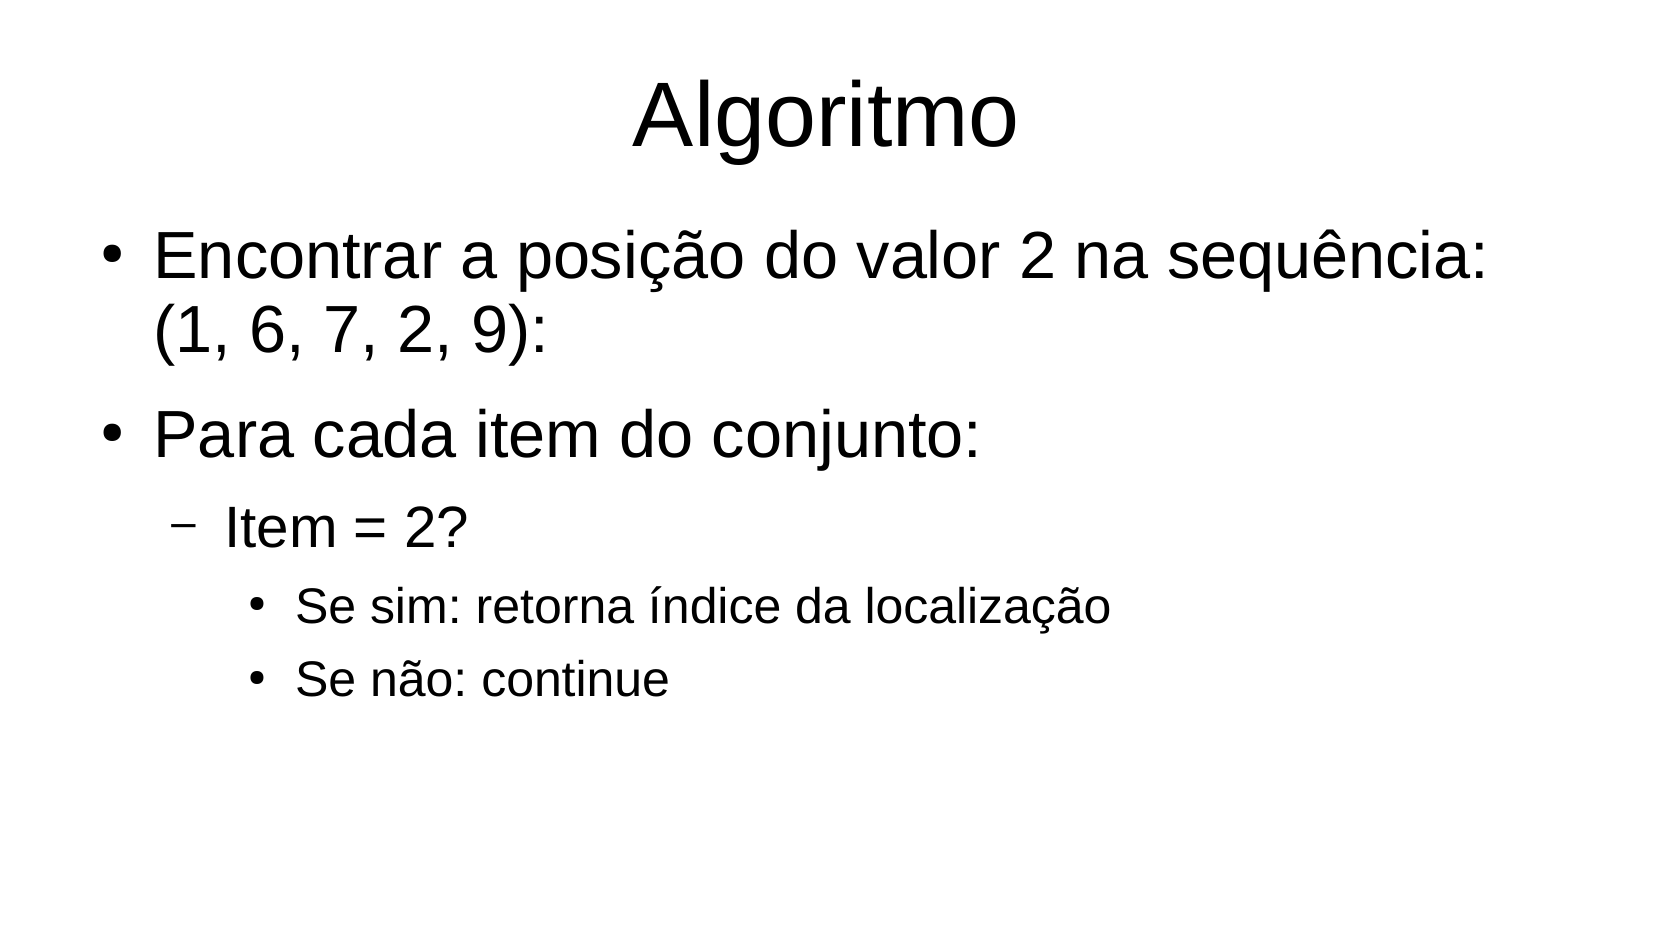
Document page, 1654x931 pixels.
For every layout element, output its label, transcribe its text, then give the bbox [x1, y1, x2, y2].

title Algoritmo [82, 37, 1571, 193]
list Encontrar a posição do valor 2 na sequência: (1, 6, 7, 2, 9): Para cada item do conjunto: Item = 2? Se sim: retorna índice da localização Se não: continue [82, 217, 1571, 758]
